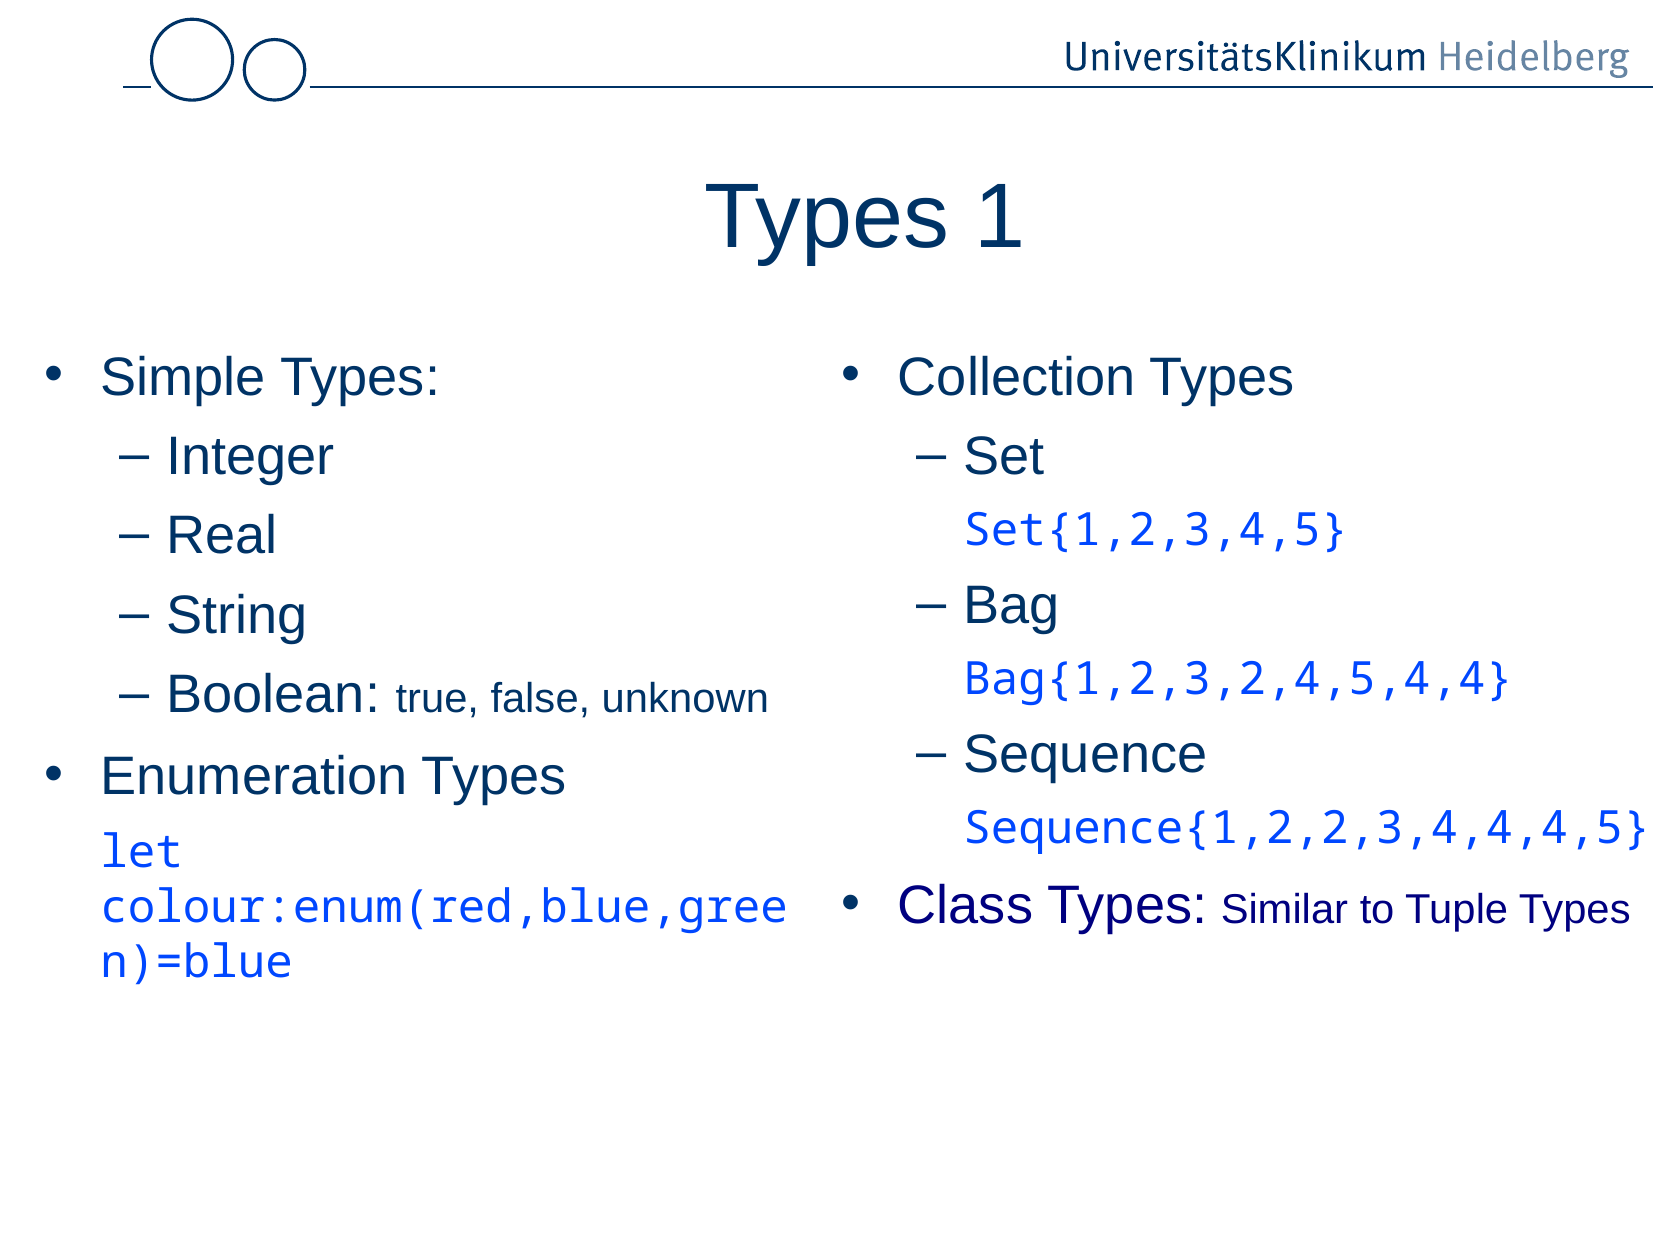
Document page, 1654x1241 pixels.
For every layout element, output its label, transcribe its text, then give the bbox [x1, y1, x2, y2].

title Types 1 [121, 99, 1610, 323]
list Collection Types Set Set{1,2,3,4,5} Bag Bag{1,2,3,2,4,5,4,4} Sequence Sequence{1,2,2,3,4,4,4,5} Class Types: Similar to Tuple Types [826, 333, 1654, 1152]
list Simple Types: Integer Real String Boolean: true, false, unknown Enumeration Types let colour:enum(red,blue,green)=blue [29, 333, 826, 1152]
